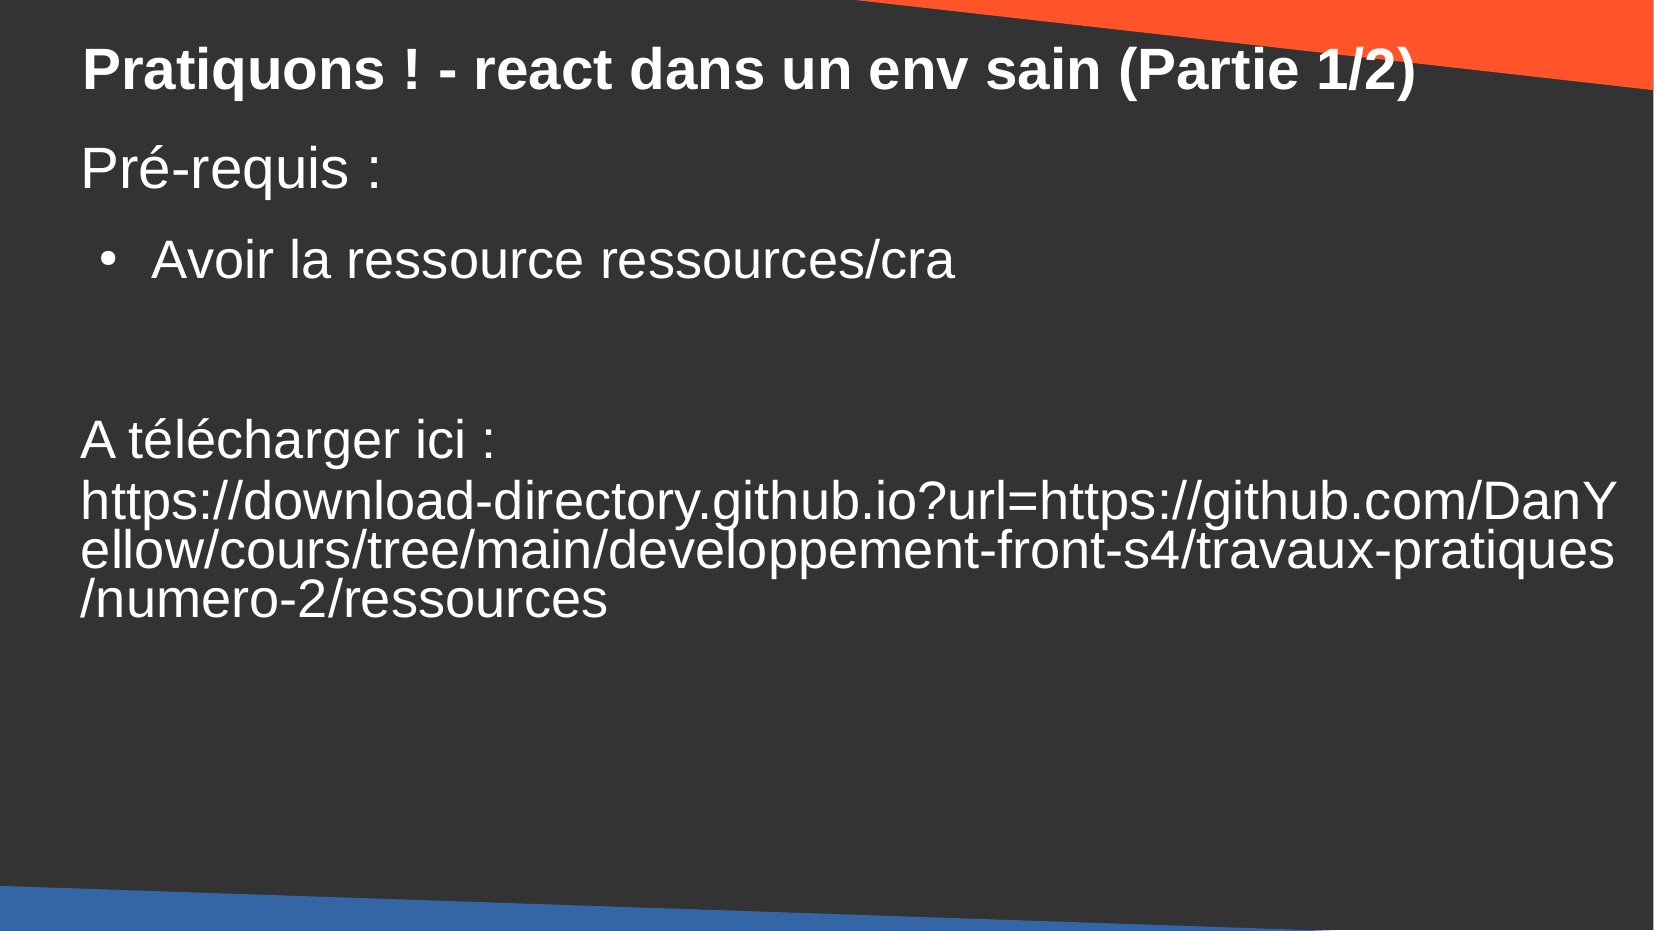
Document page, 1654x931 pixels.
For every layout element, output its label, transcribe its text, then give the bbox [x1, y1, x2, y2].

title Pratiquons ! - react dans un env sain (Partie 1/2) [82, 37, 1571, 114]
text_box [0, 885, 1337, 931]
text_box [855, 0, 1654, 91]
list Pré-requis : Avoir la ressource ressources/cra A télécharger ici : https://download-directory.github.io?url=https://github.com/DanYellow/cours/tree/main/developpement-front-s4/travaux-pratiques/numero-2/ressources [80, 135, 1620, 721]
